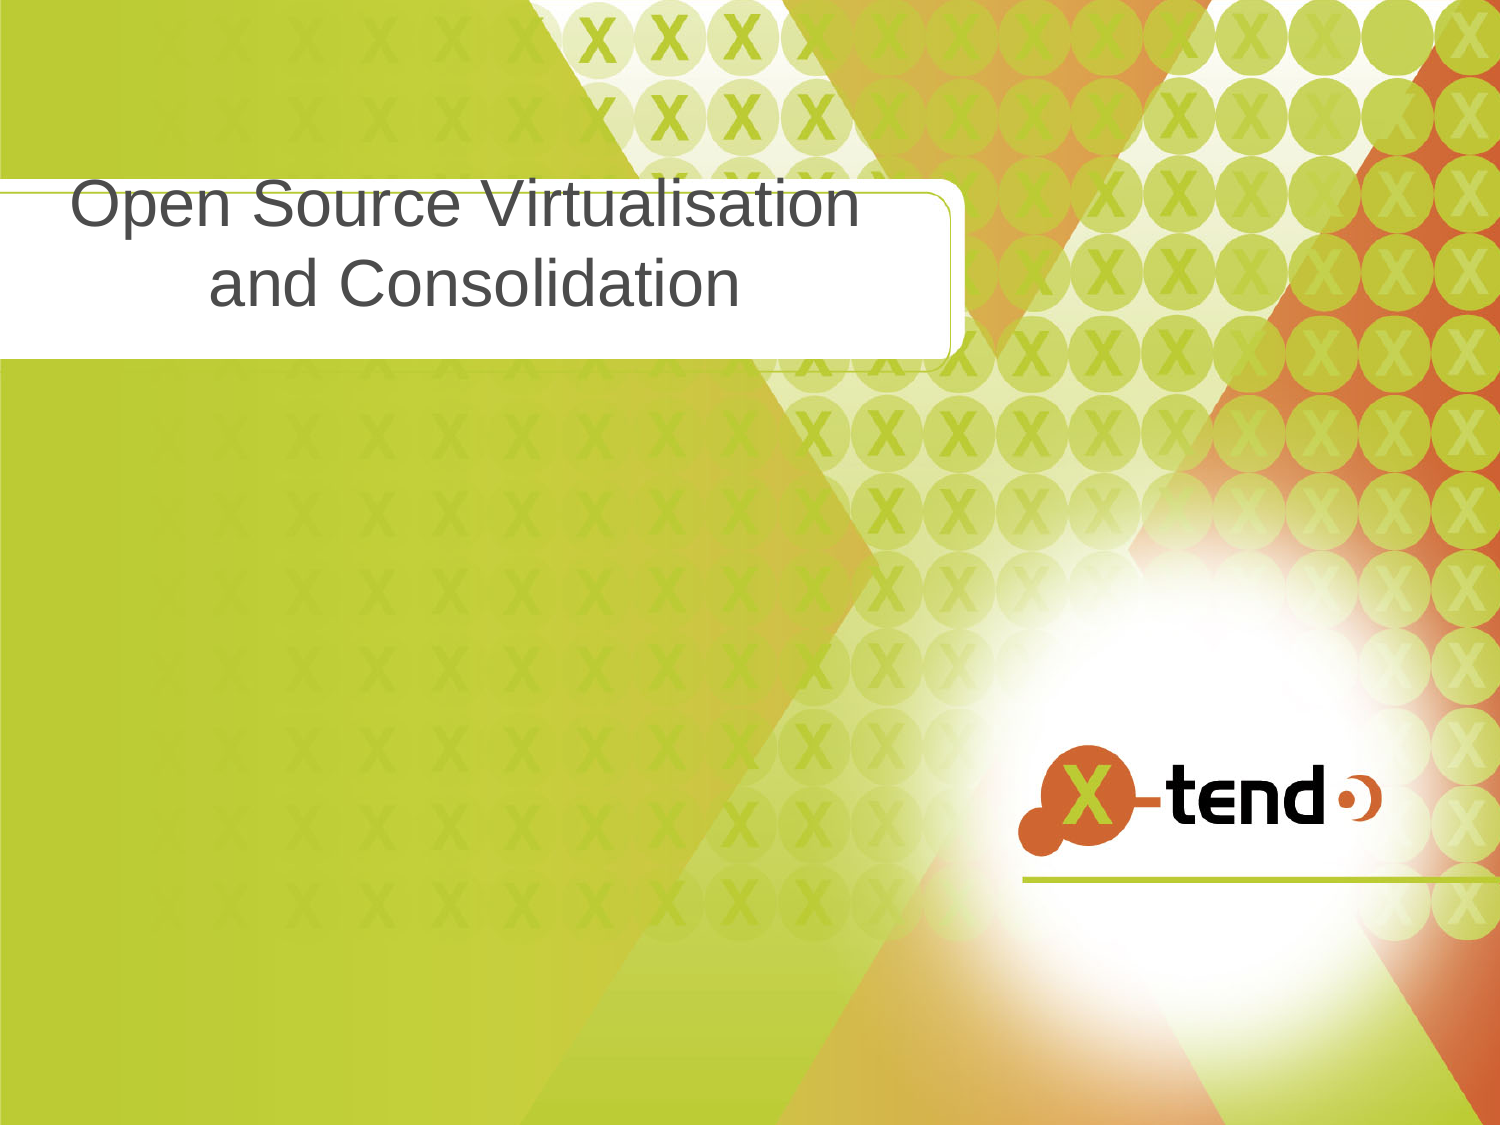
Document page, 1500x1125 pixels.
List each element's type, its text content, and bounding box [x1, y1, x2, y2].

text_box Open Source Virtualisation and Consolidation [0, 161, 951, 381]
title [75, 45, 1426, 233]
picture [0, 0, 1500, 1125]
